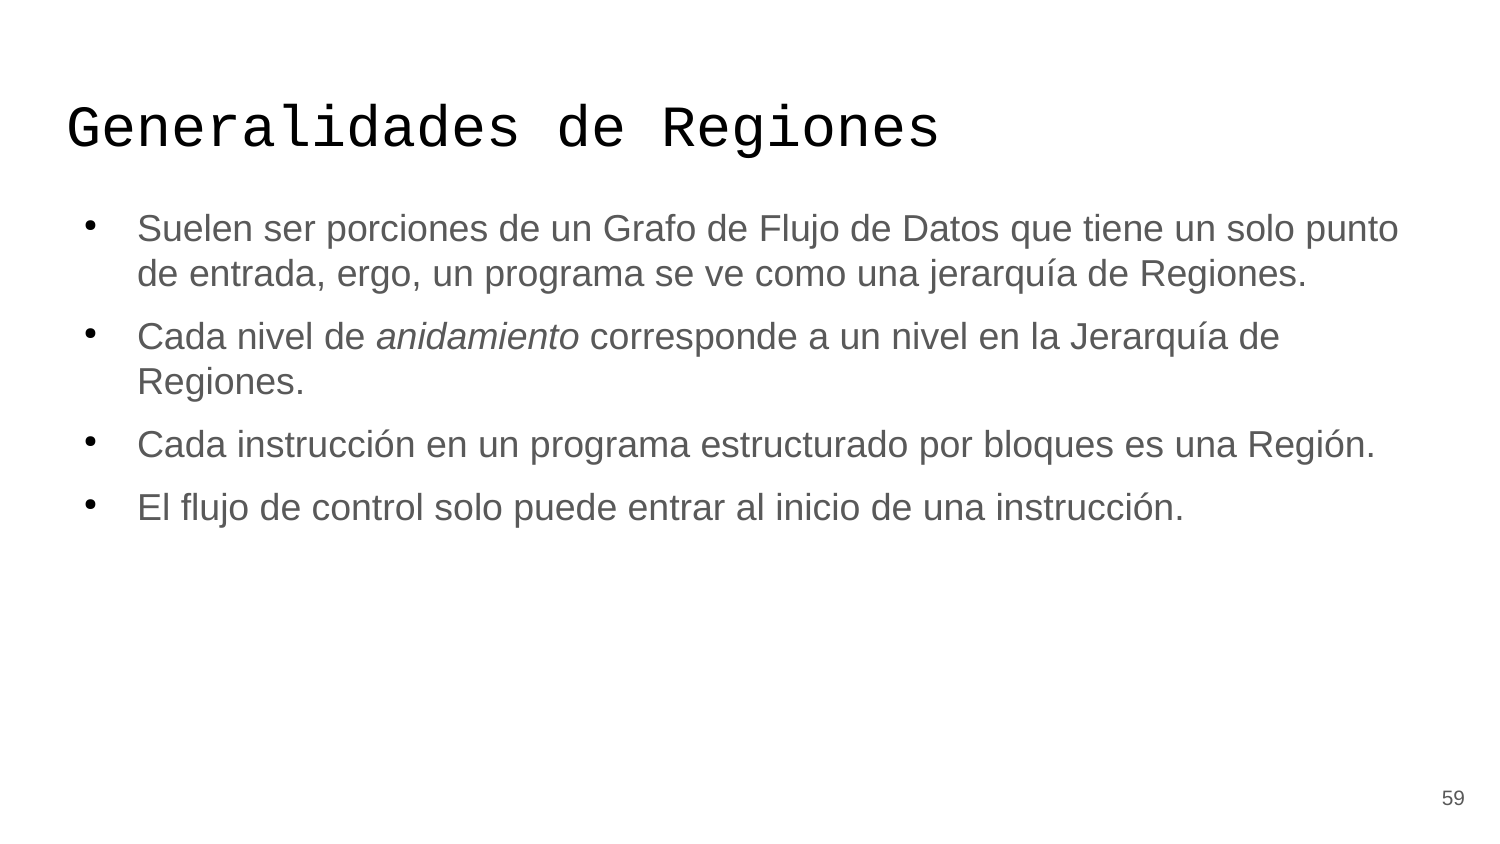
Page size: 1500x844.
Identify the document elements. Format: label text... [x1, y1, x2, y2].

list Suelen ser porciones de un Grafo de Flujo de Datos que tiene un solo punto de entrada, ergo, un programa se ve como una jerarquía de Regiones. Cada nivel de anidamiento corresponde a un nivel en la Jerarquía de Regiones. Cada instrucción en un programa estructurado por bloques es una Región. El flujo de control solo puede entrar al inicio de una instrucción. [51, 189, 1449, 750]
slide_number <number> [1389, 764, 1480, 830]
title Generalidades de Regiones [51, 72, 1449, 167]
